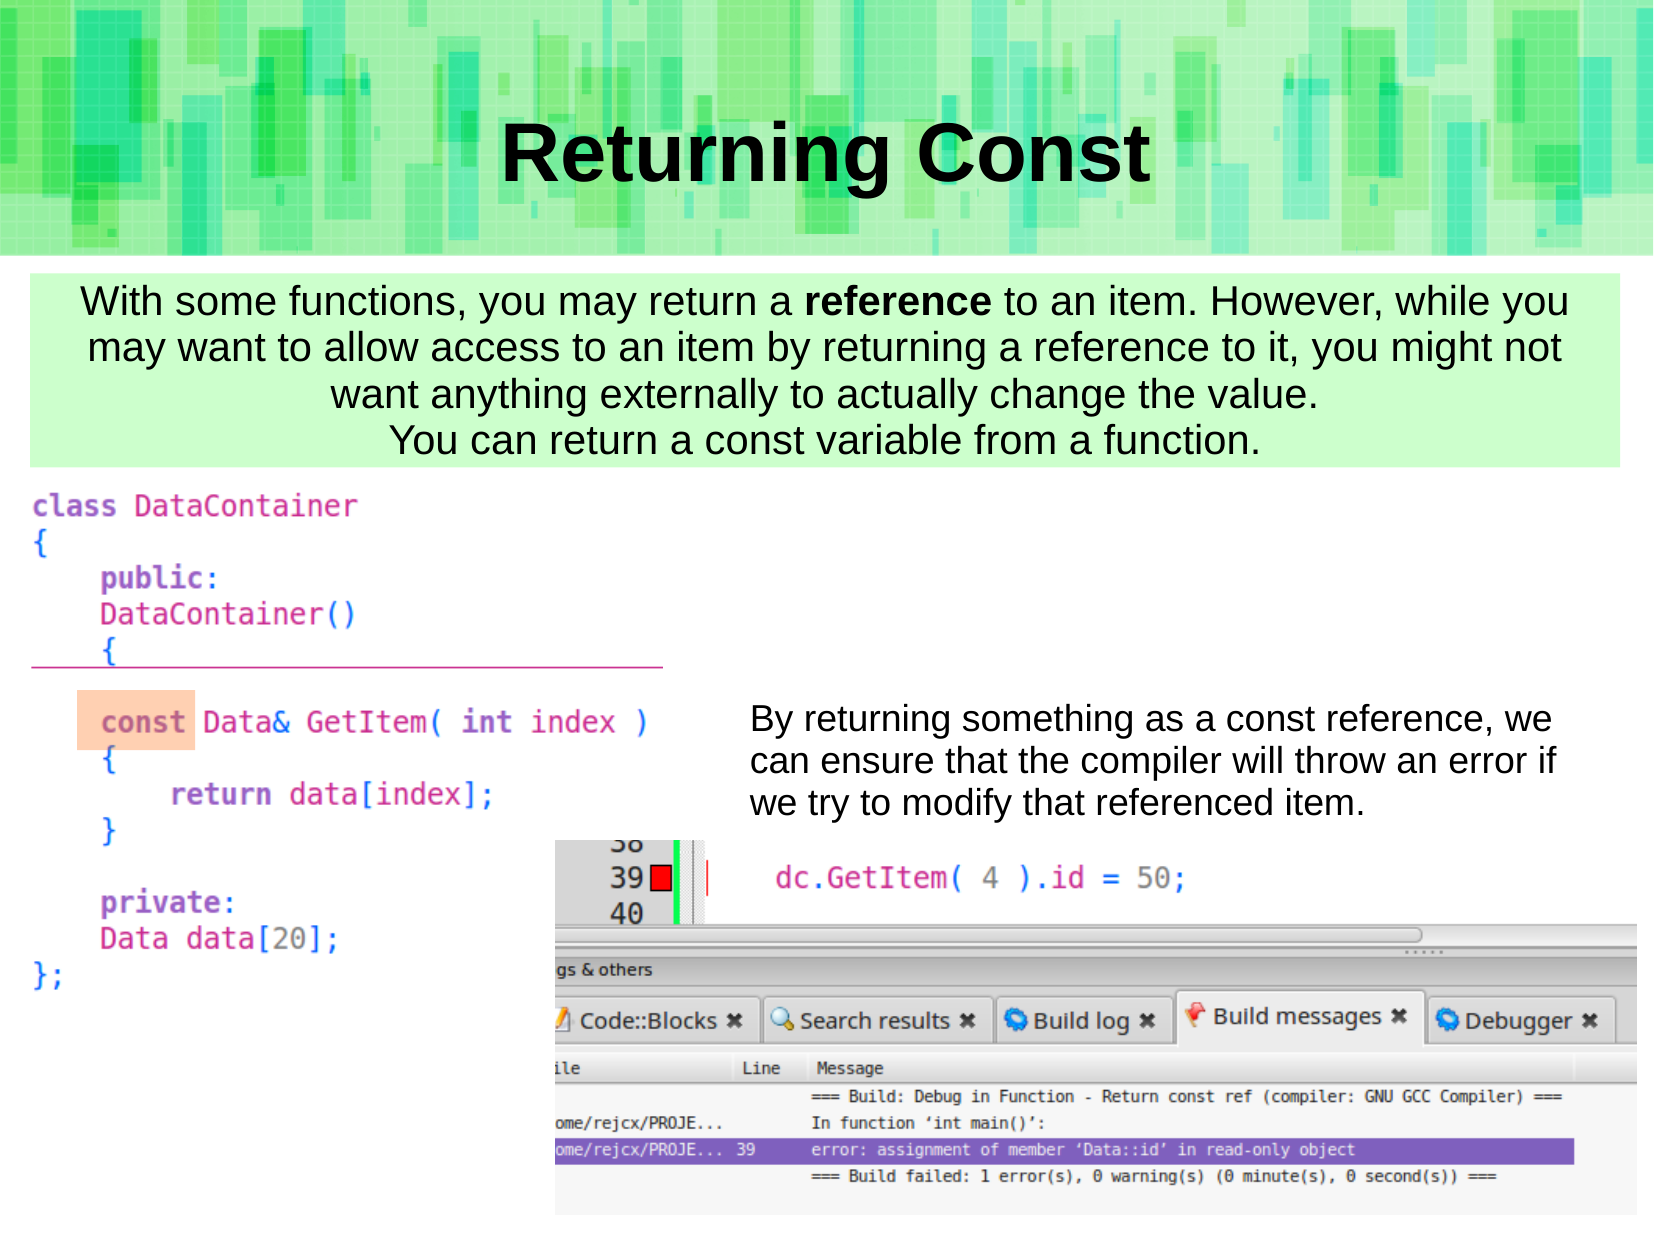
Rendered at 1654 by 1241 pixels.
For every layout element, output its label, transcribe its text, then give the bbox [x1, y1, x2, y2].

text_box With some functions, you may return a reference to an item. However, while you may want to allow access to an item by returning a reference to it, you might not want anything externally to actually change the value. You can return a const variable from a function. [30, 273, 1621, 468]
picture [0, 0, 1654, 1241]
text_box [77, 690, 196, 751]
text_box By returning something as a const reference, we can ensure that the compiler will throw an error if we try to modify that referenced item. [735, 690, 1621, 841]
title Returning Const [82, 49, 1571, 257]
